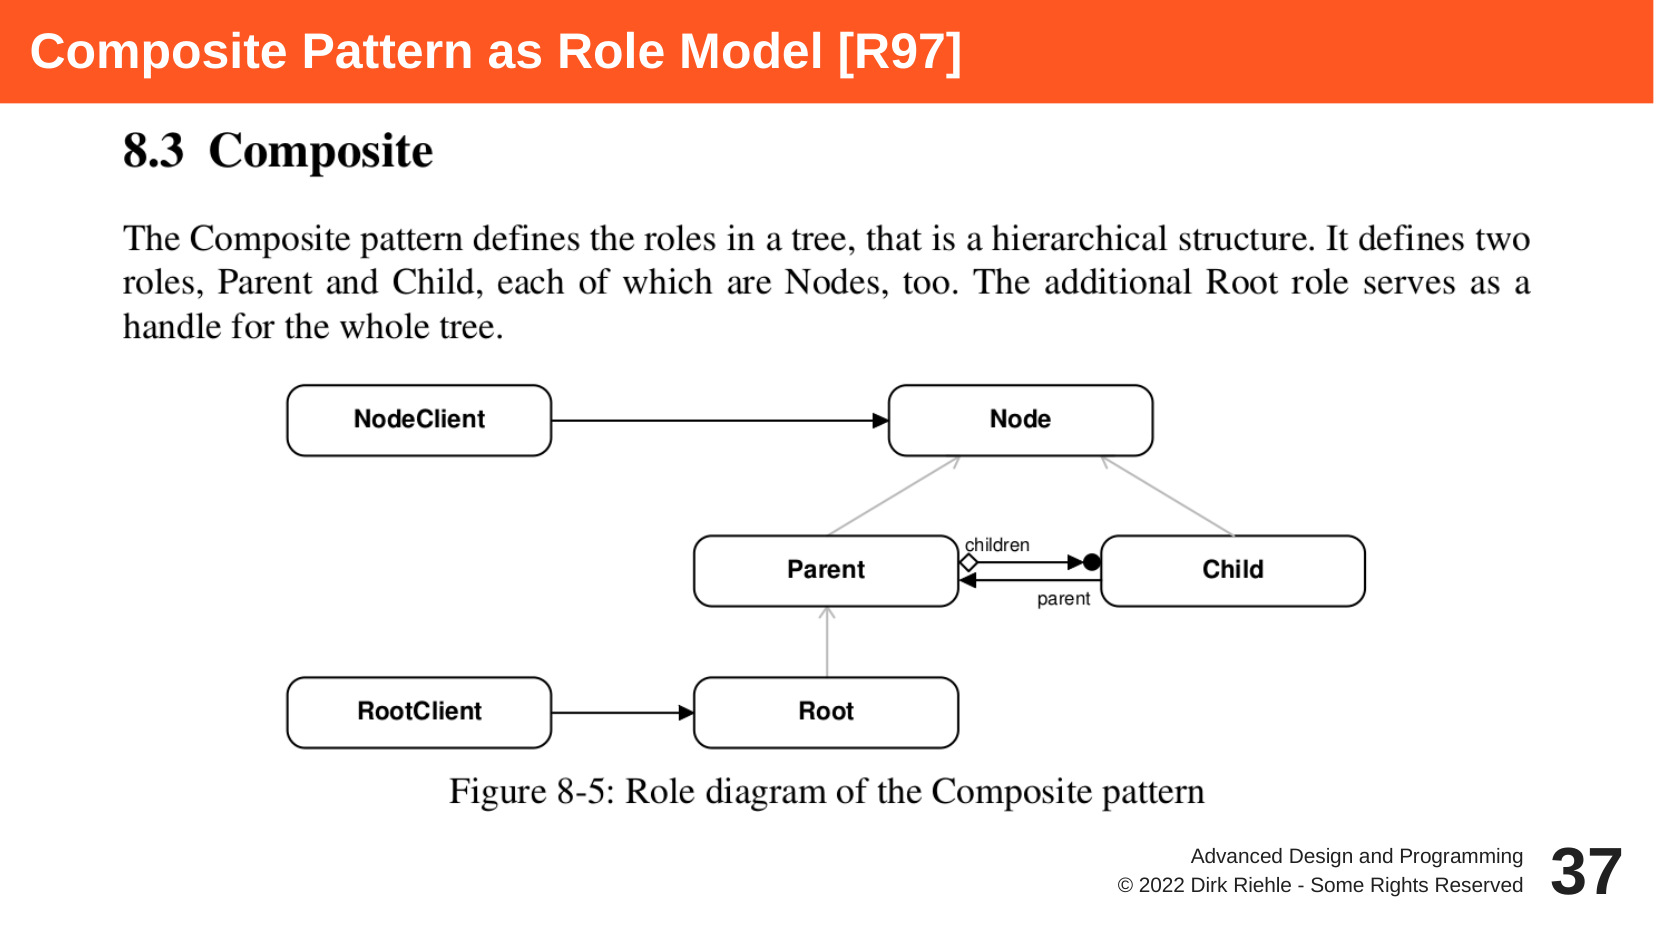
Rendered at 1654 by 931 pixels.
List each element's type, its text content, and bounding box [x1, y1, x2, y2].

picture [123, 132, 1531, 813]
title Composite Pattern as Role Model [R97] [0, 0, 1654, 104]
